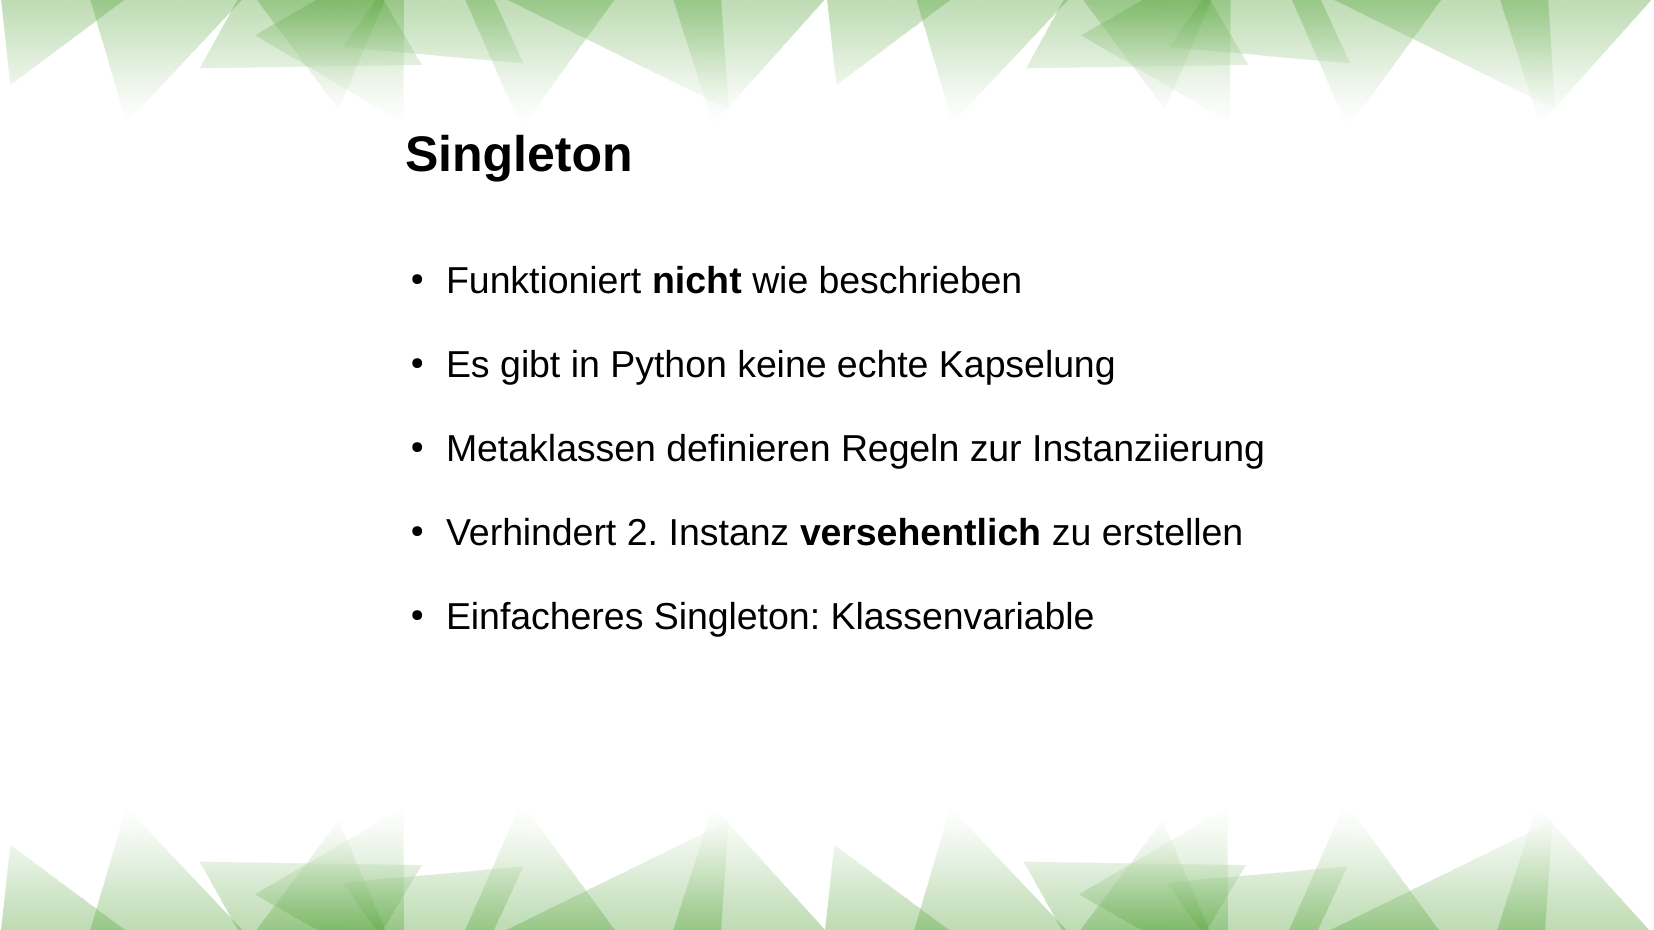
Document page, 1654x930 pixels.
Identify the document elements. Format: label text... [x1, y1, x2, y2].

text_box Funktioniert nicht wie beschrieben Es gibt in Python keine echte Kapselung Metaklassen definieren Regeln zur Instanziierung Verhindert 2. Instanz versehentlich zu erstellen Einfacheres Singleton: Klassenvariable [395, 209, 1396, 813]
title Singleton [405, 98, 1216, 209]
picture [0, 802, 1651, 930]
picture [0, 0, 1653, 128]
